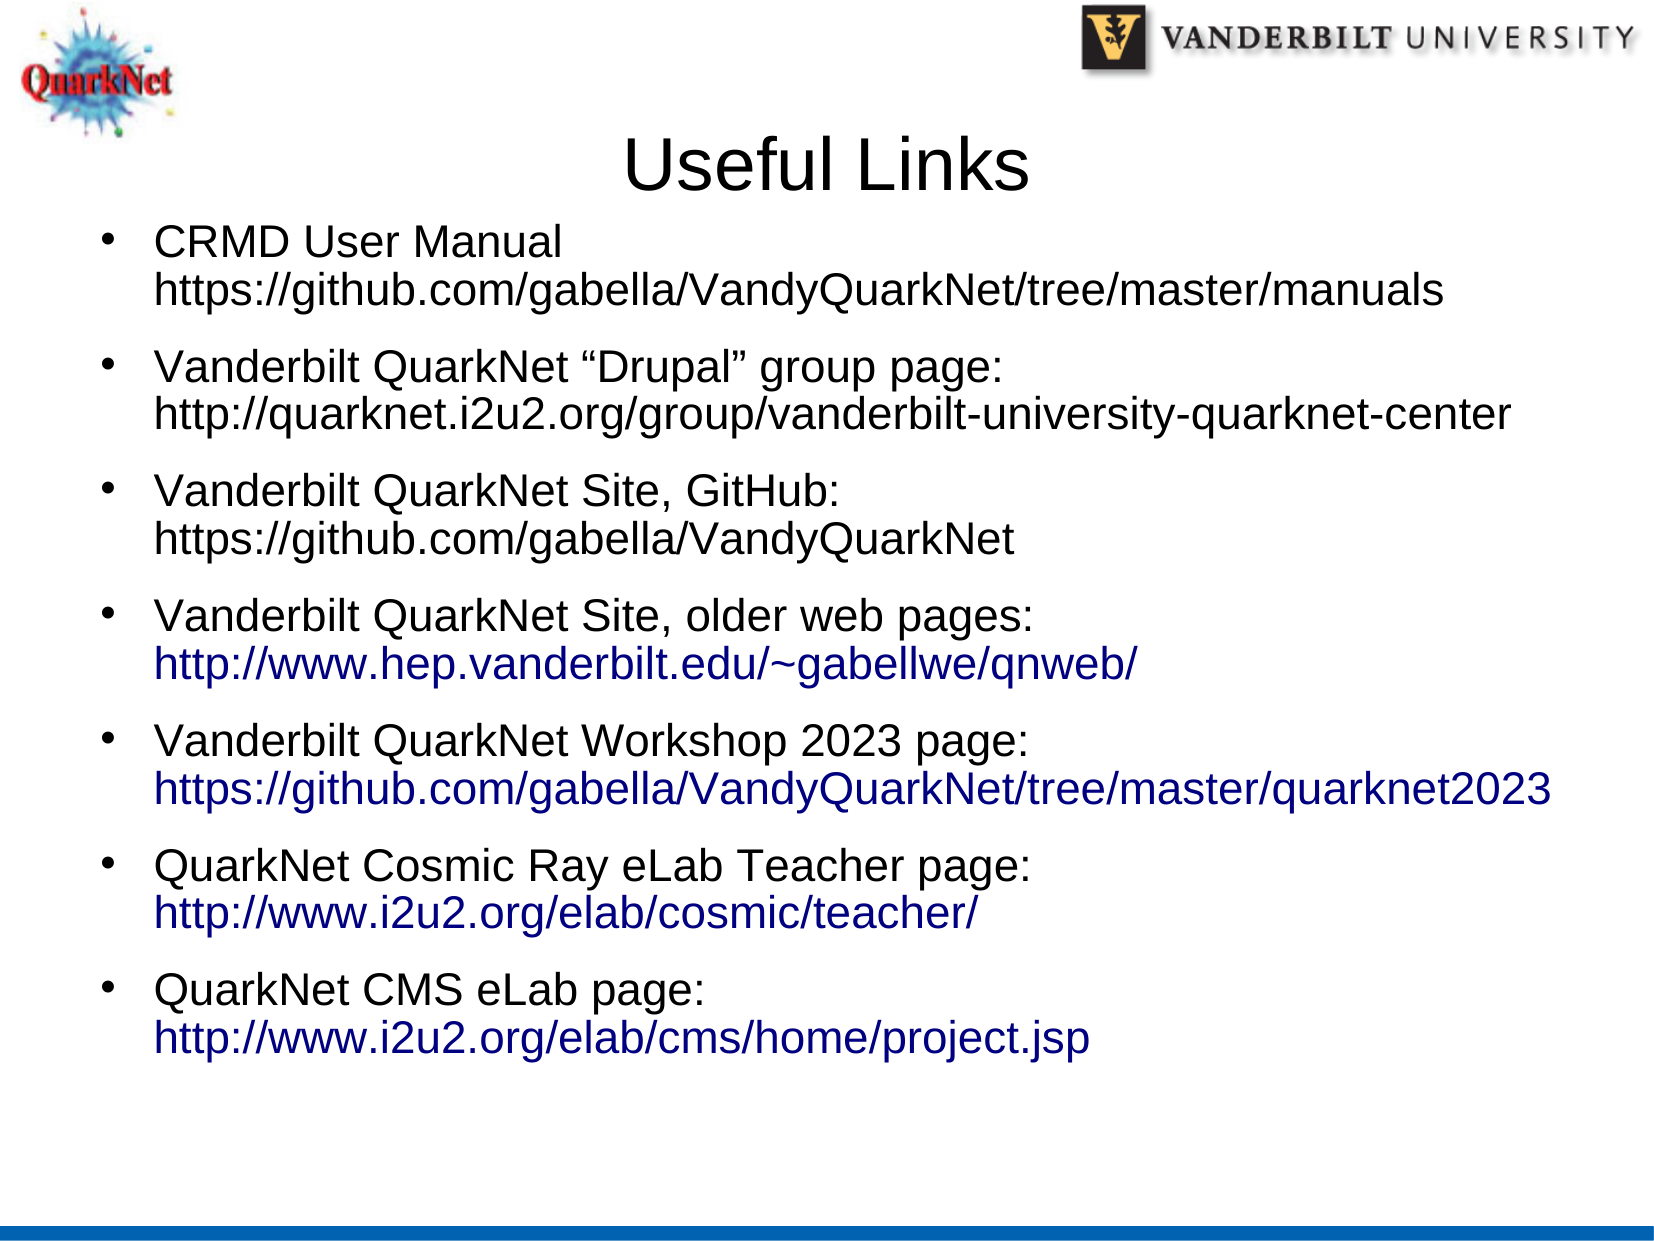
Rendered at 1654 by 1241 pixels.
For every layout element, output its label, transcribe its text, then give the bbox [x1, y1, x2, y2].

list CRMD User Manual https://github.com/gabella/VandyQuarkNet/tree/master/manuals Vanderbilt QuarkNet “Drupal” group page: http://quarknet.i2u2.org/group/vanderbilt-university-quarknet-center Vanderbilt QuarkNet Site, GitHub: https://github.com/gabella/VandyQuarkNet Vanderbilt QuarkNet Site, older web pages: http://www.hep.vanderbilt.edu/~gabellwe/qnweb/ Vanderbilt QuarkNet Workshop 2023 page: https://github.com/gabella/VandyQuarkNet/tree/master/quarknet2023 QuarkNet Cosmic Ray eLab Teacher page: http://www.i2u2.org/elab/cosmic/teacher/ QuarkNet CMS eLab page: http://www.i2u2.org/elab/cms/home/project.jsp [82, 219, 1571, 1111]
picture [4, 1, 188, 152]
picture [1078, 1, 1649, 85]
title Useful Links [121, 83, 1534, 219]
